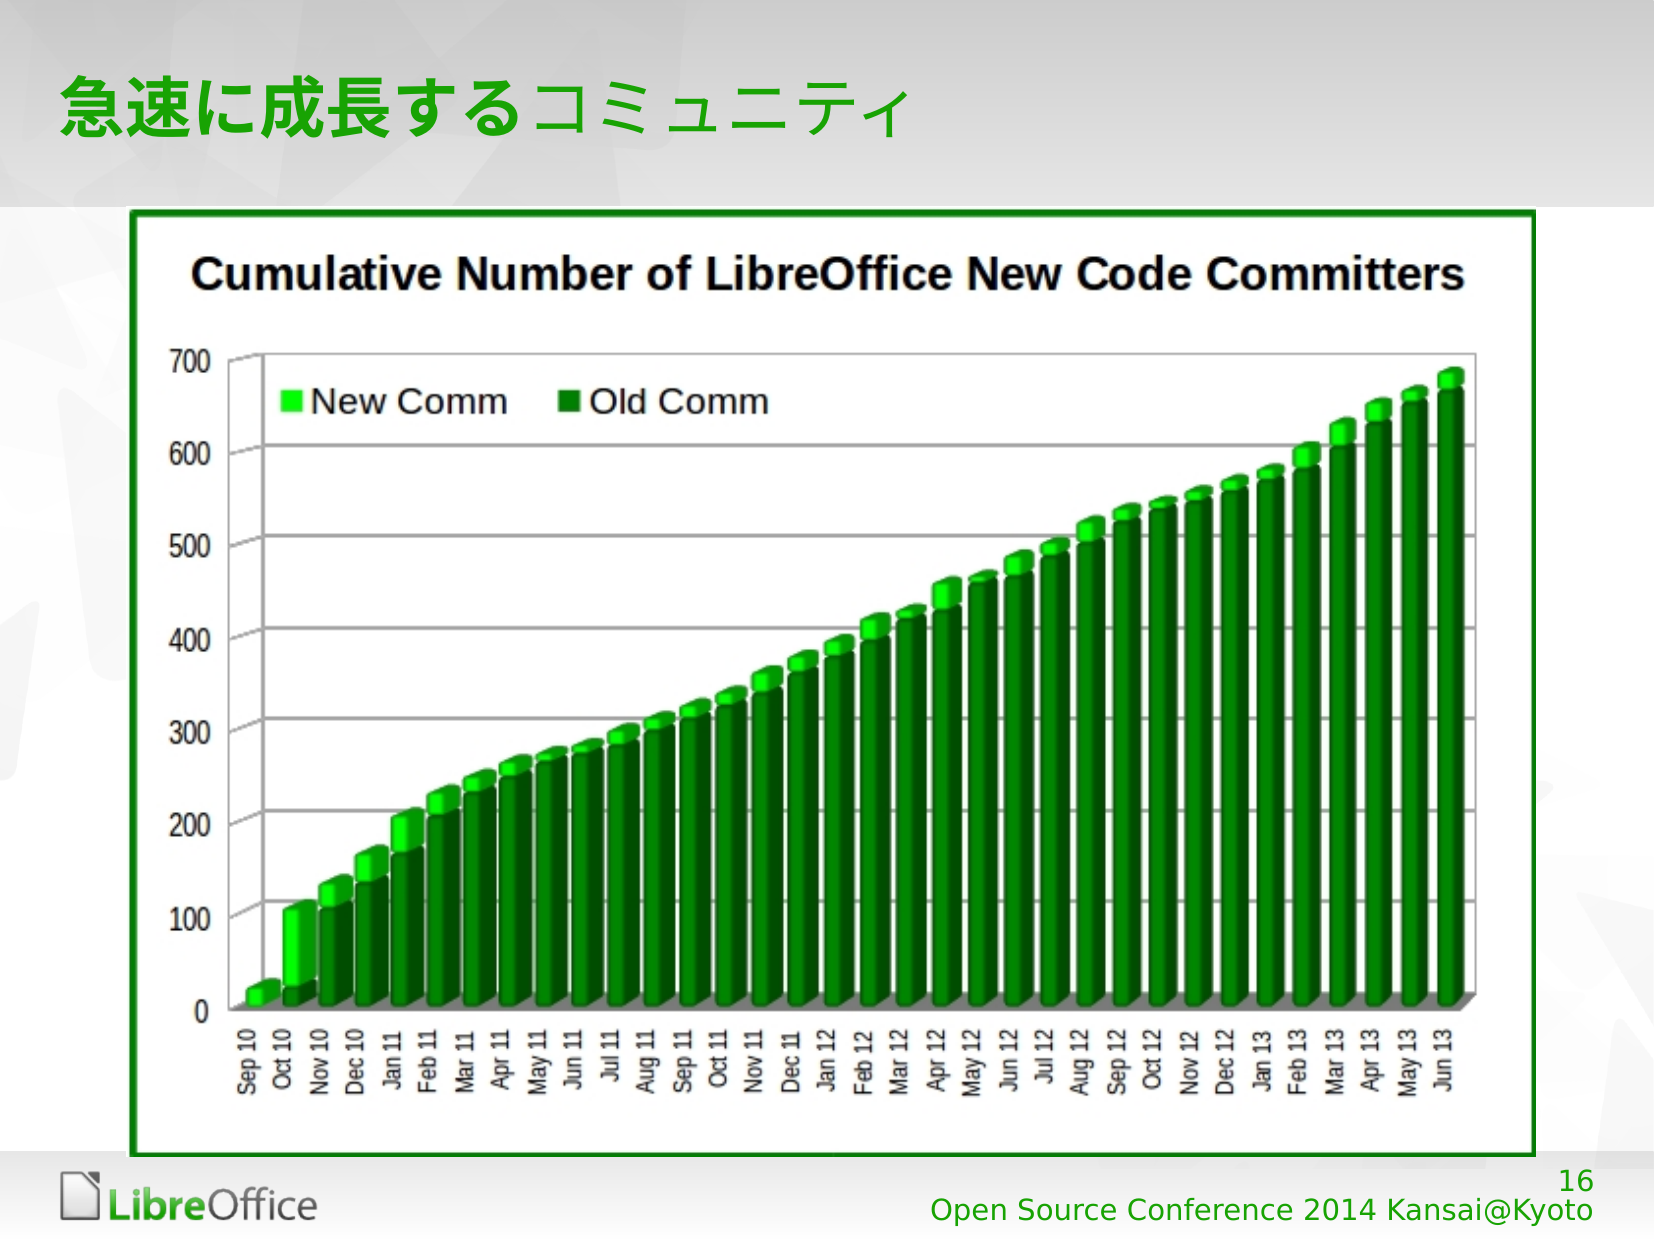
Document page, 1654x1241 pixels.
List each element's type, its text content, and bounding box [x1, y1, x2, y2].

title 急速に成長するコミュニティ [59, 29, 1595, 178]
picture [0, 0, 1654, 1240]
